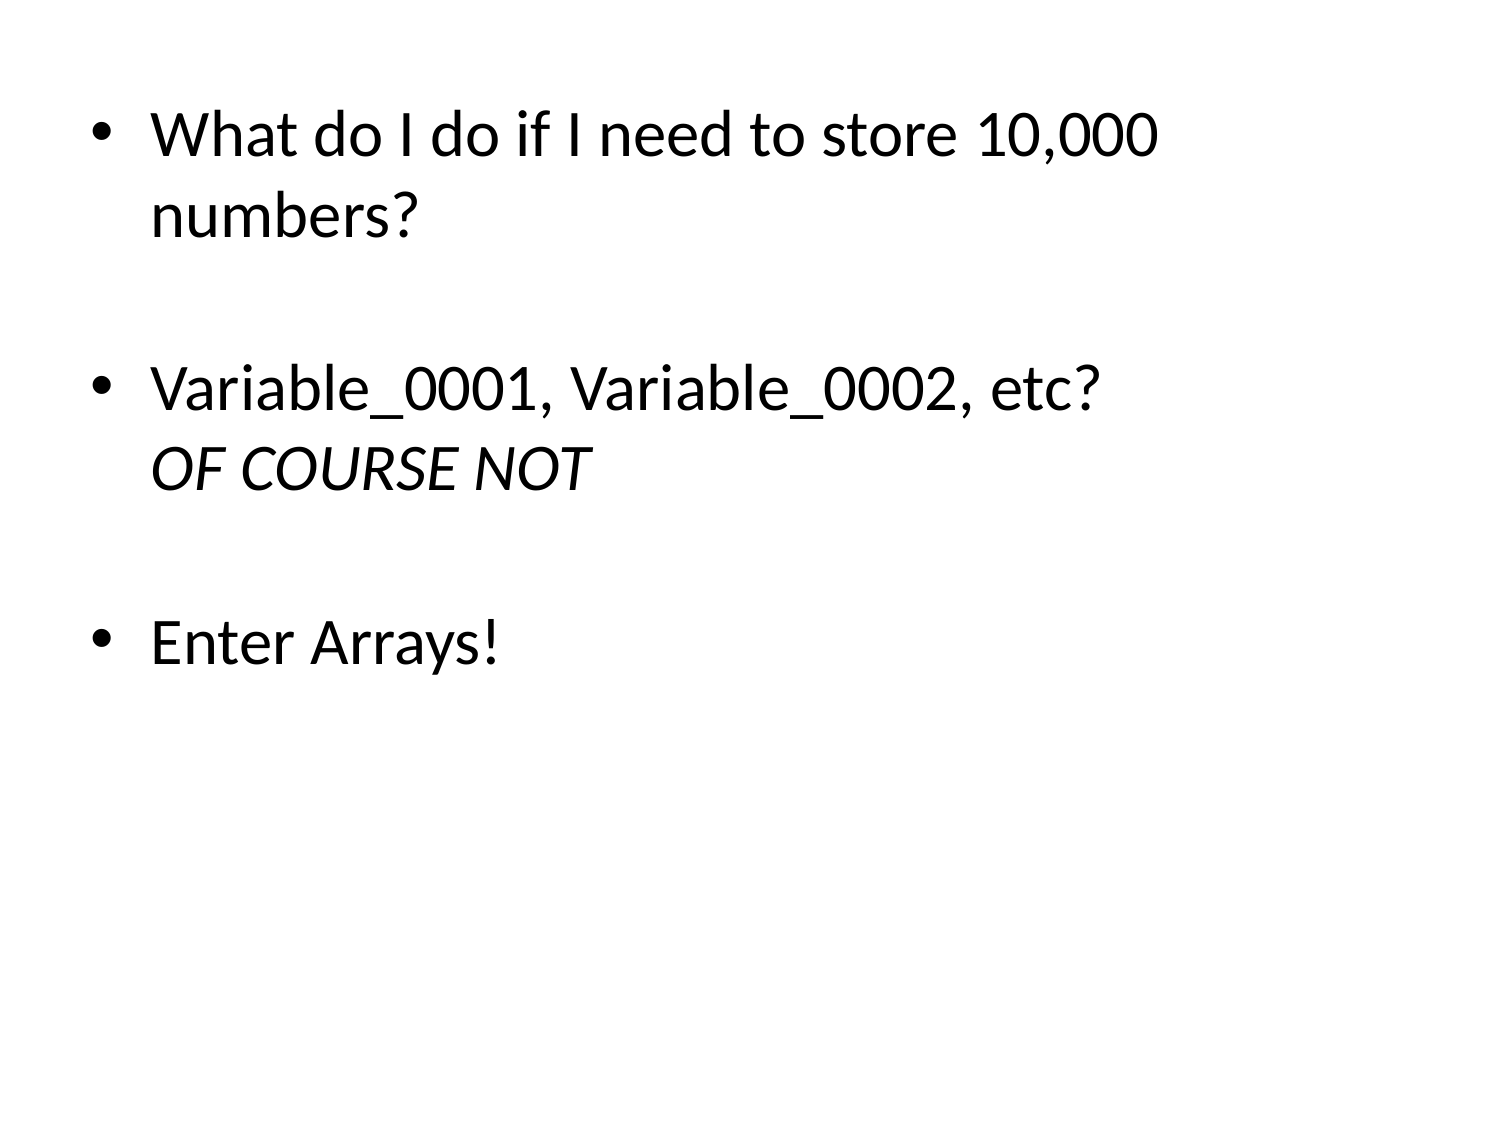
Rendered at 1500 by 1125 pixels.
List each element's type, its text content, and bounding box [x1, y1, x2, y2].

list What do I do if I need to store 10,000 numbers? Variable_0001, Variable_0002, etc? OF COURSE NOT Enter Arrays! [75, 82, 1425, 933]
